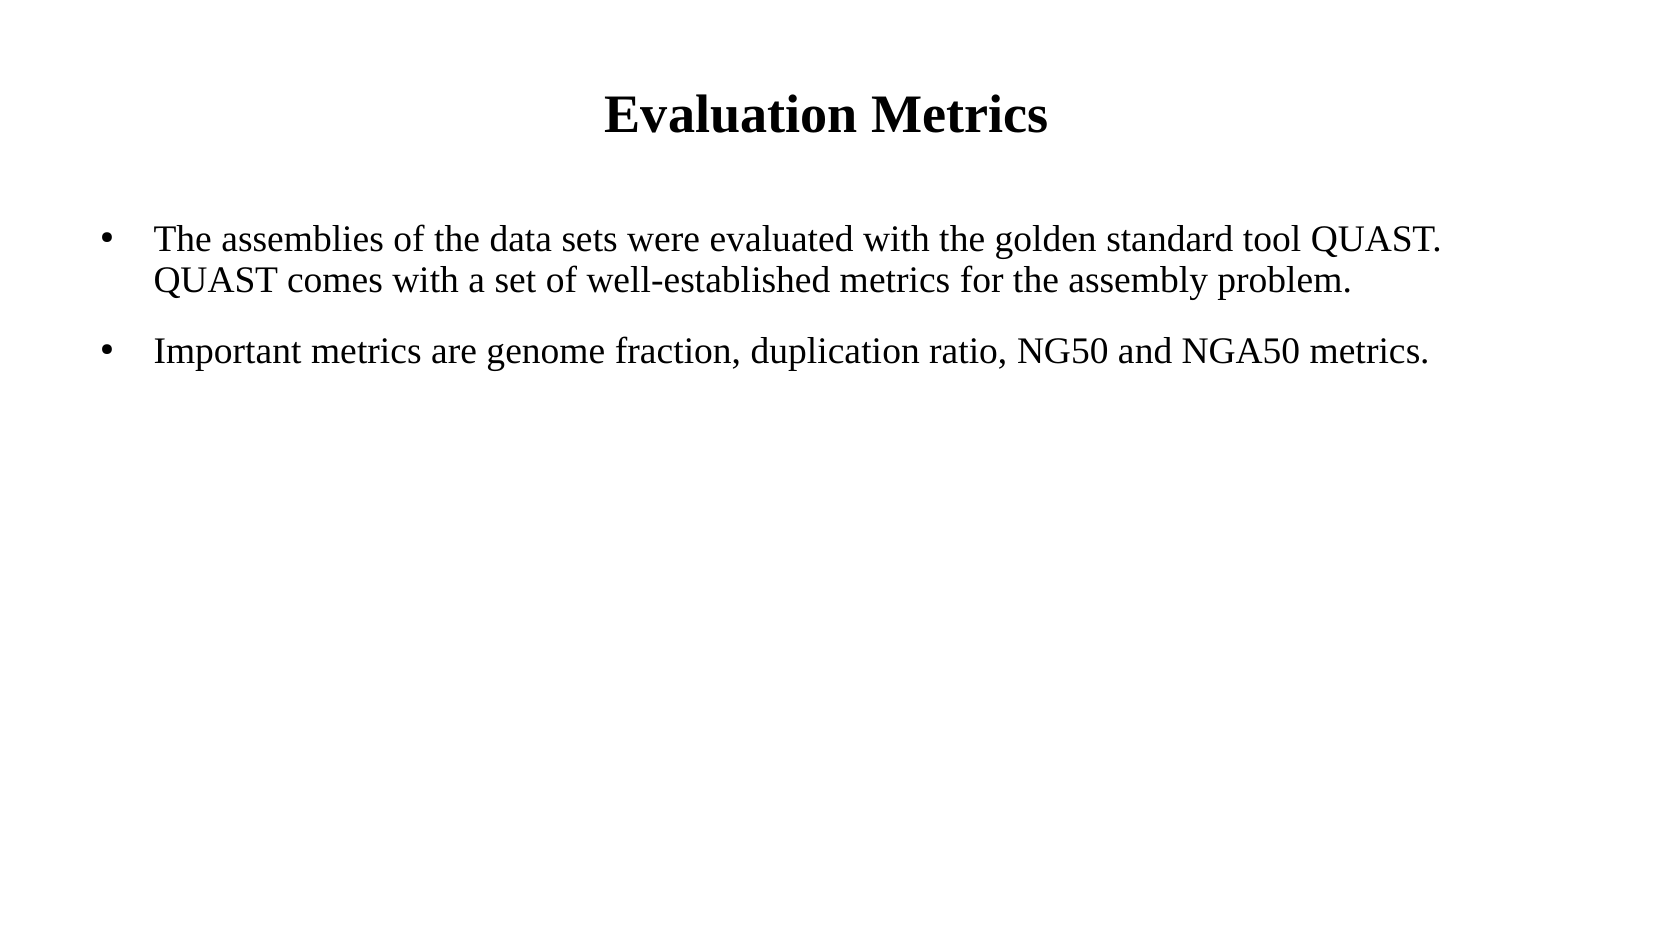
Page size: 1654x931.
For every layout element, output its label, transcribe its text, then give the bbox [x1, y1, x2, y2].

list The assemblies of the data sets were evaluated with the golden standard tool QUAST. QUAST comes with a set of well-established metrics for the assembly problem. Important metrics are genome fraction, duplication ratio, NG50 and NGA50 metrics. [82, 217, 1571, 758]
title Evaluation Metrics [82, 37, 1571, 193]
